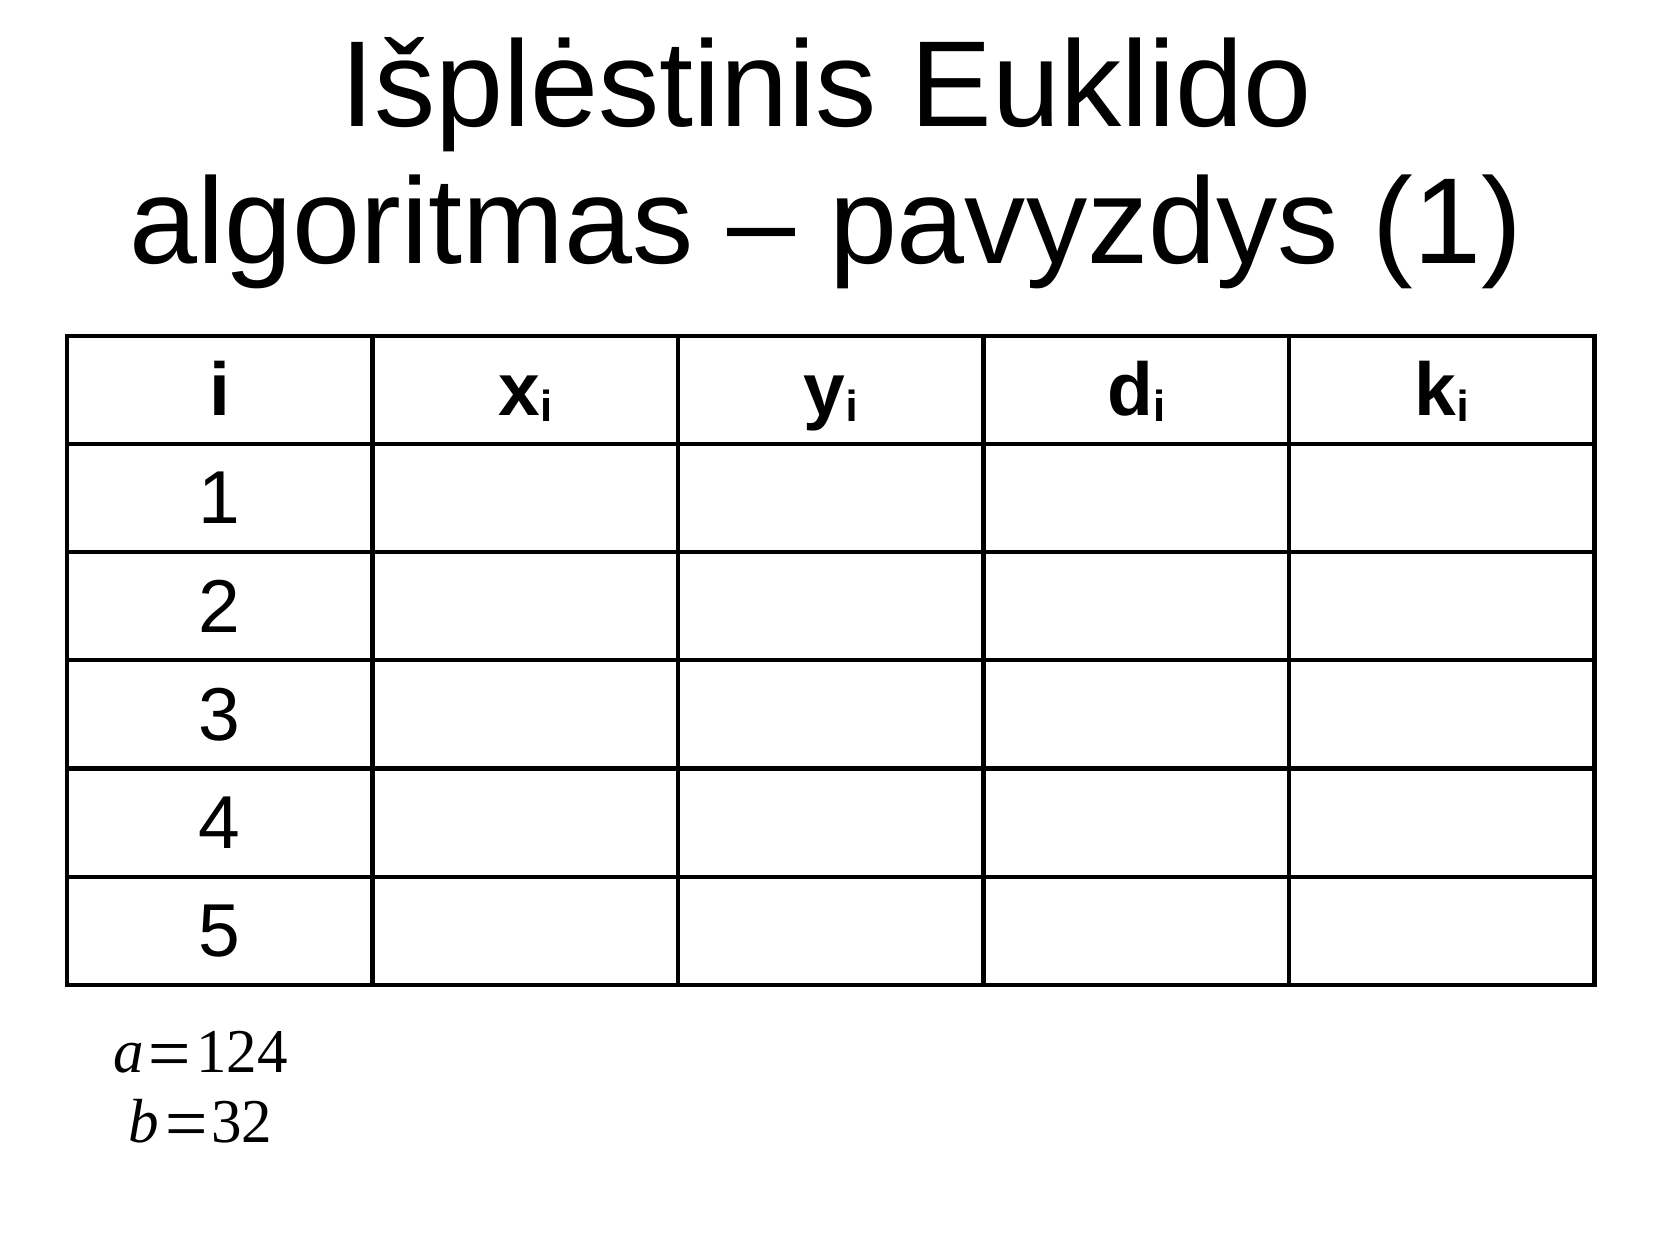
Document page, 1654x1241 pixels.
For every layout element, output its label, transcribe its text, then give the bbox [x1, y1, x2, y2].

table_cell [375, 554, 676, 658]
table_cell [1291, 446, 1592, 550]
table_cell 1 [69, 446, 370, 550]
table_cell [375, 446, 676, 550]
table_cell [1291, 554, 1592, 658]
table_cell [375, 771, 676, 875]
table_cell [986, 879, 1287, 983]
table_cell [680, 879, 981, 983]
table_cell [986, 662, 1287, 766]
table_cell [1291, 771, 1592, 875]
table_cell [680, 446, 981, 550]
table_header xi [375, 338, 676, 442]
table_cell [986, 554, 1287, 658]
table_cell 2 [69, 554, 370, 658]
table_cell [1291, 662, 1592, 766]
table_cell 3 [69, 662, 370, 766]
table_cell [375, 662, 676, 766]
table_cell [1291, 879, 1592, 983]
table_header di [986, 338, 1287, 442]
chart [105, 1015, 296, 1155]
title Išplėstinis Euklido algoritmas – pavyzdys (1) [82, 16, 1571, 290]
table_header i [69, 338, 370, 442]
table_cell 4 [69, 771, 370, 875]
table_cell [986, 446, 1287, 550]
table_cell [375, 879, 676, 983]
table_cell [680, 662, 981, 766]
table_header ki [1291, 338, 1592, 442]
table_cell [680, 554, 981, 658]
table_header yi [680, 338, 981, 442]
table_cell 5 [69, 879, 370, 983]
table_cell [986, 771, 1287, 875]
table_cell [680, 771, 981, 875]
